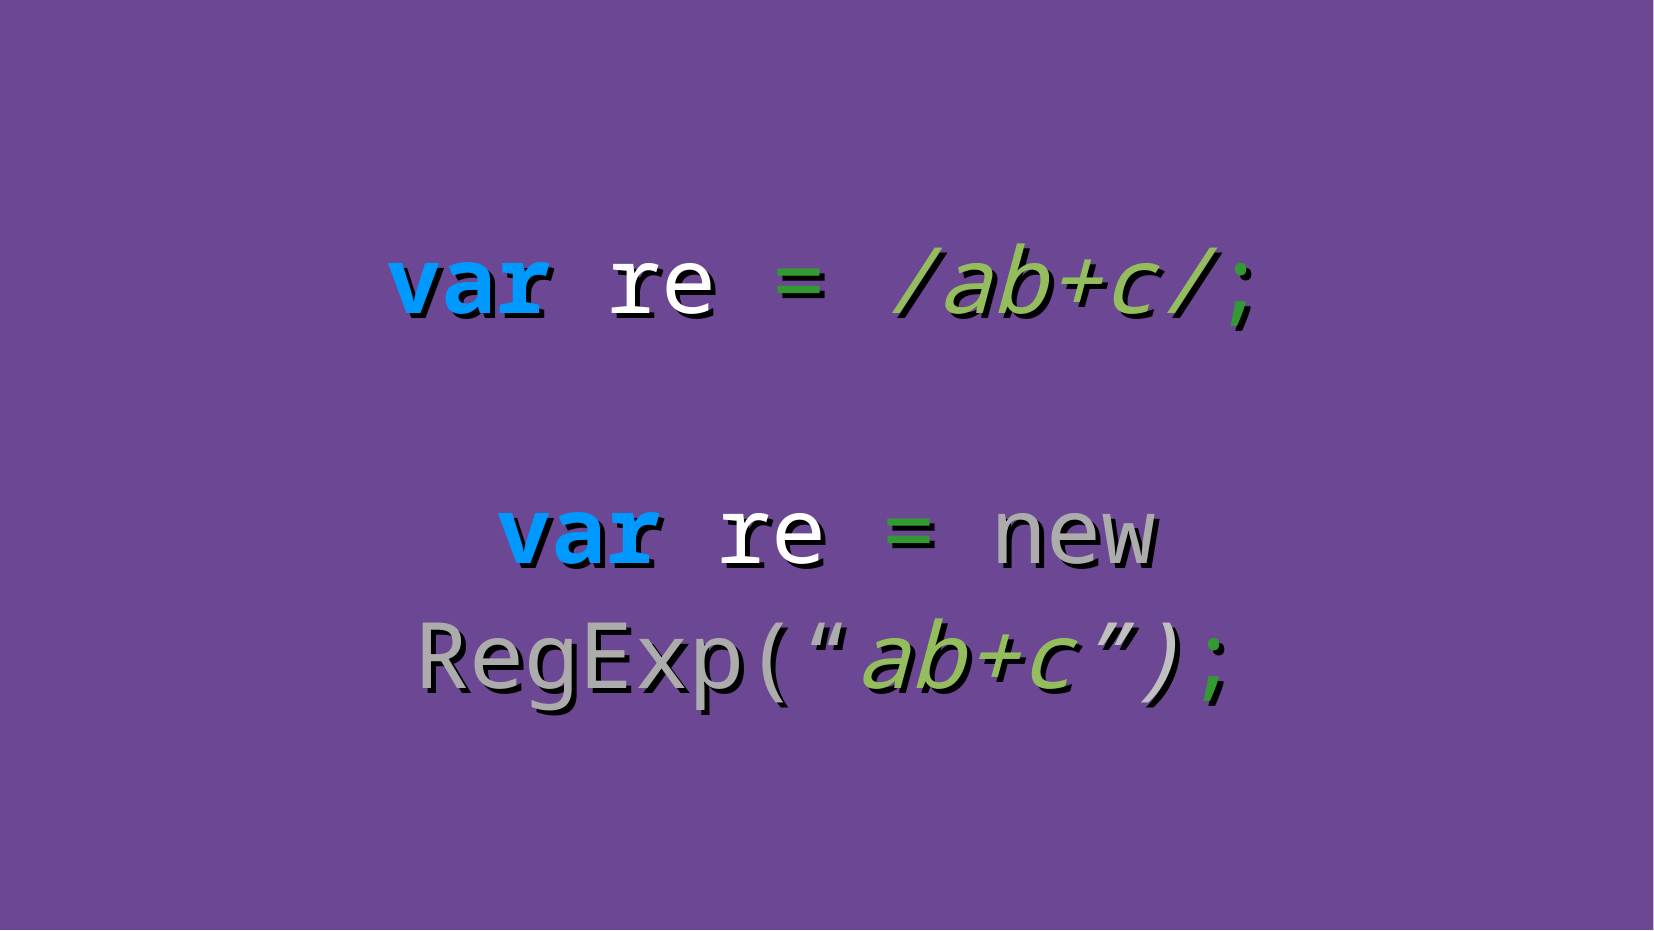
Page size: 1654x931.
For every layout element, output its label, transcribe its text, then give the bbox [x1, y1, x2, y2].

subtitle var re = /ab+c/; var re = new RegExp(“ab+c”); [82, 105, 1571, 826]
